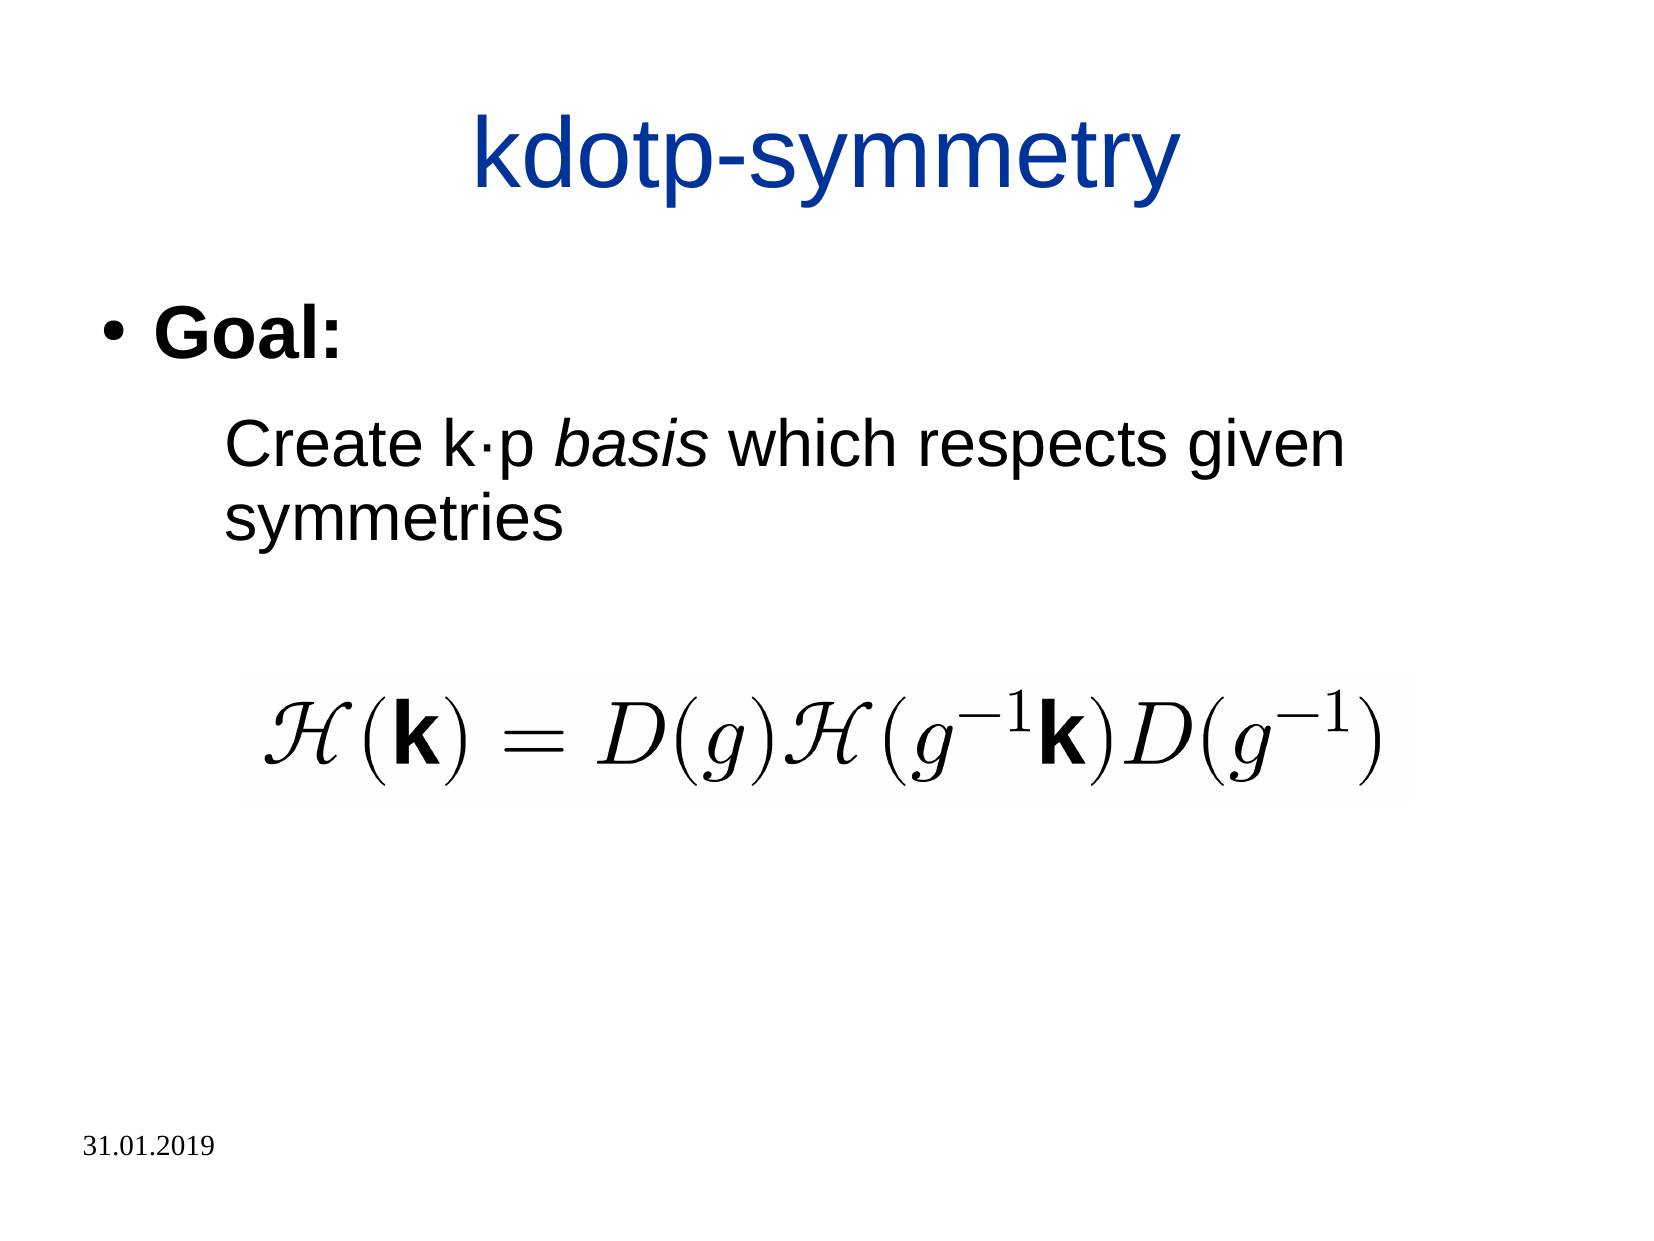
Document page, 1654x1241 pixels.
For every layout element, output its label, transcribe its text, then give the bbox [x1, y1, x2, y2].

title kdotp-symmetry [82, 49, 1571, 257]
picture [243, 671, 1411, 804]
list Goal: Create k·p basis which respects given symmetries [82, 290, 1571, 1010]
